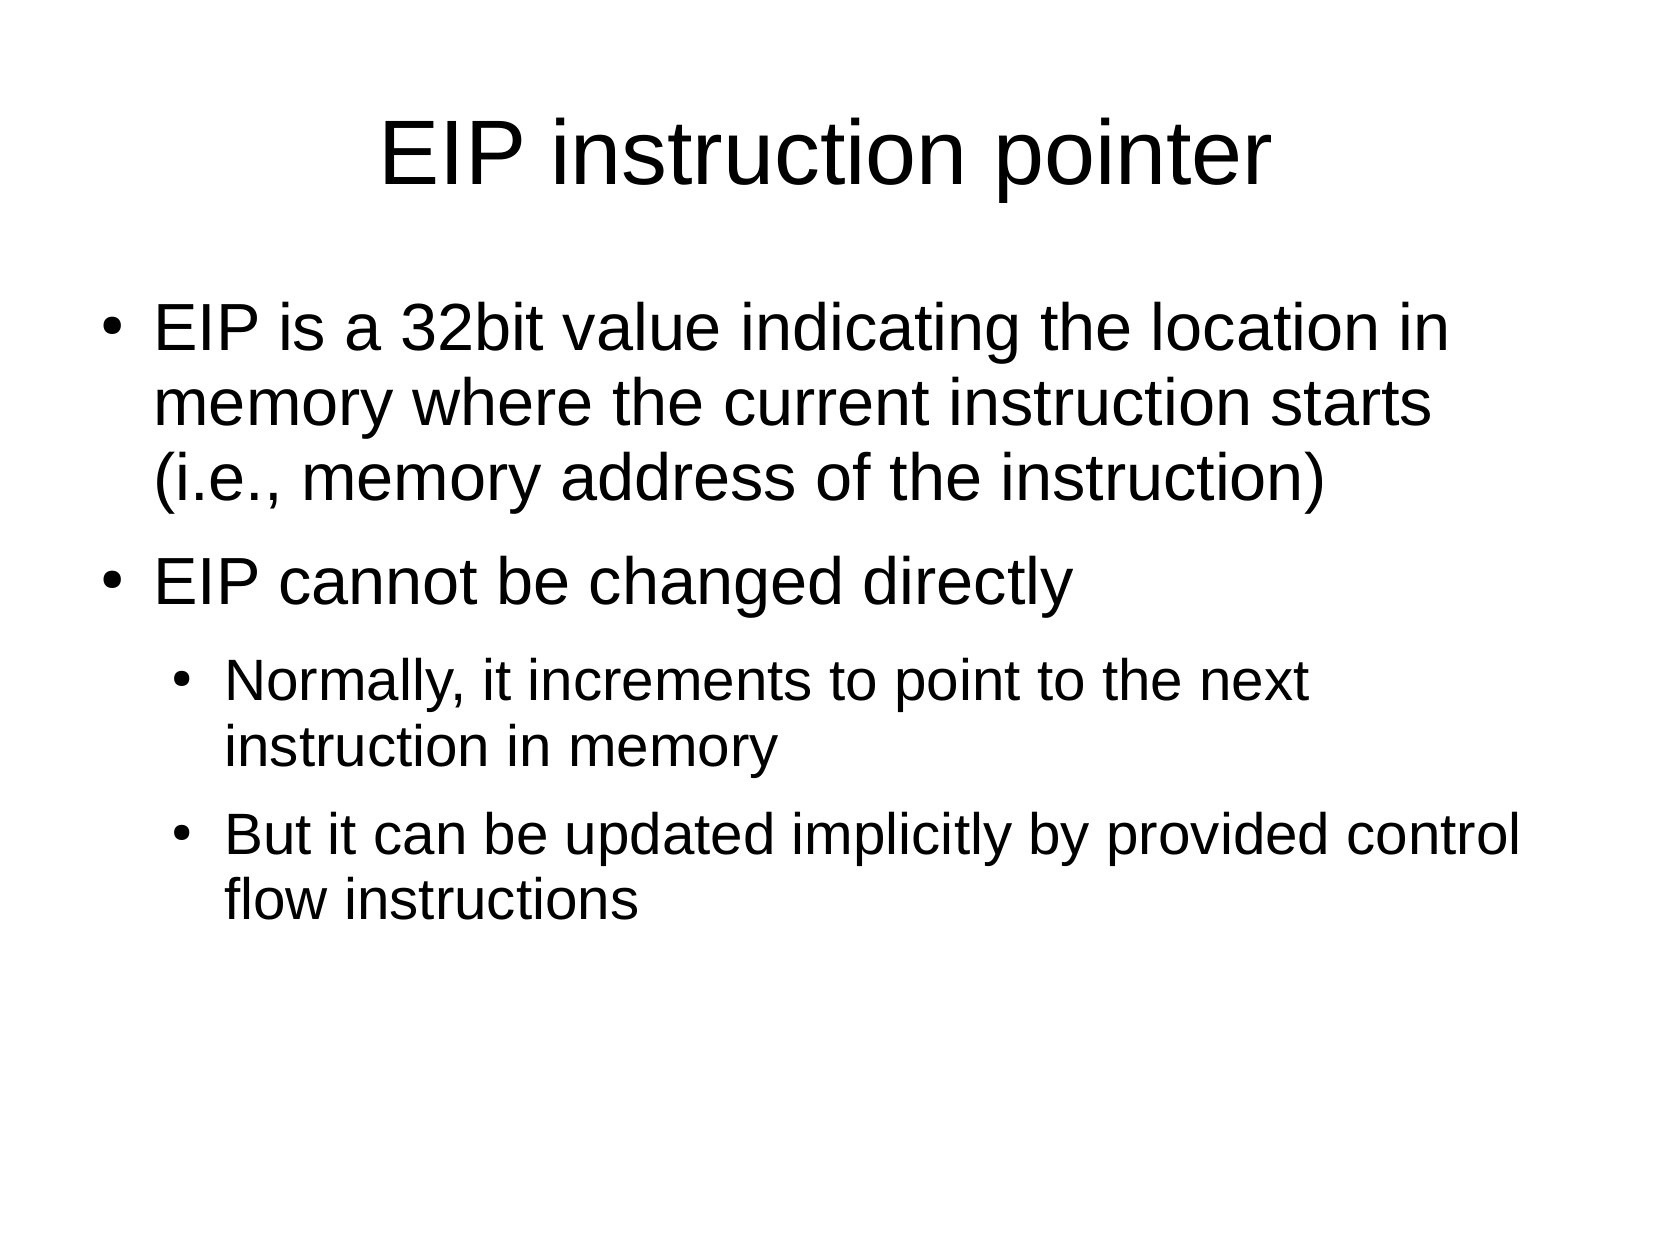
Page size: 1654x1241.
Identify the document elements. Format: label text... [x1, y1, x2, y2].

title EIP instruction pointer [82, 49, 1571, 257]
list EIP is a 32bit value indicating the location in memory where the current instruction starts (i.e., memory address of the instruction) EIP cannot be changed directly Normally, it increments to point to the next instruction in memory But it can be updated implicitly by provided control flow instructions [82, 290, 1571, 1163]
